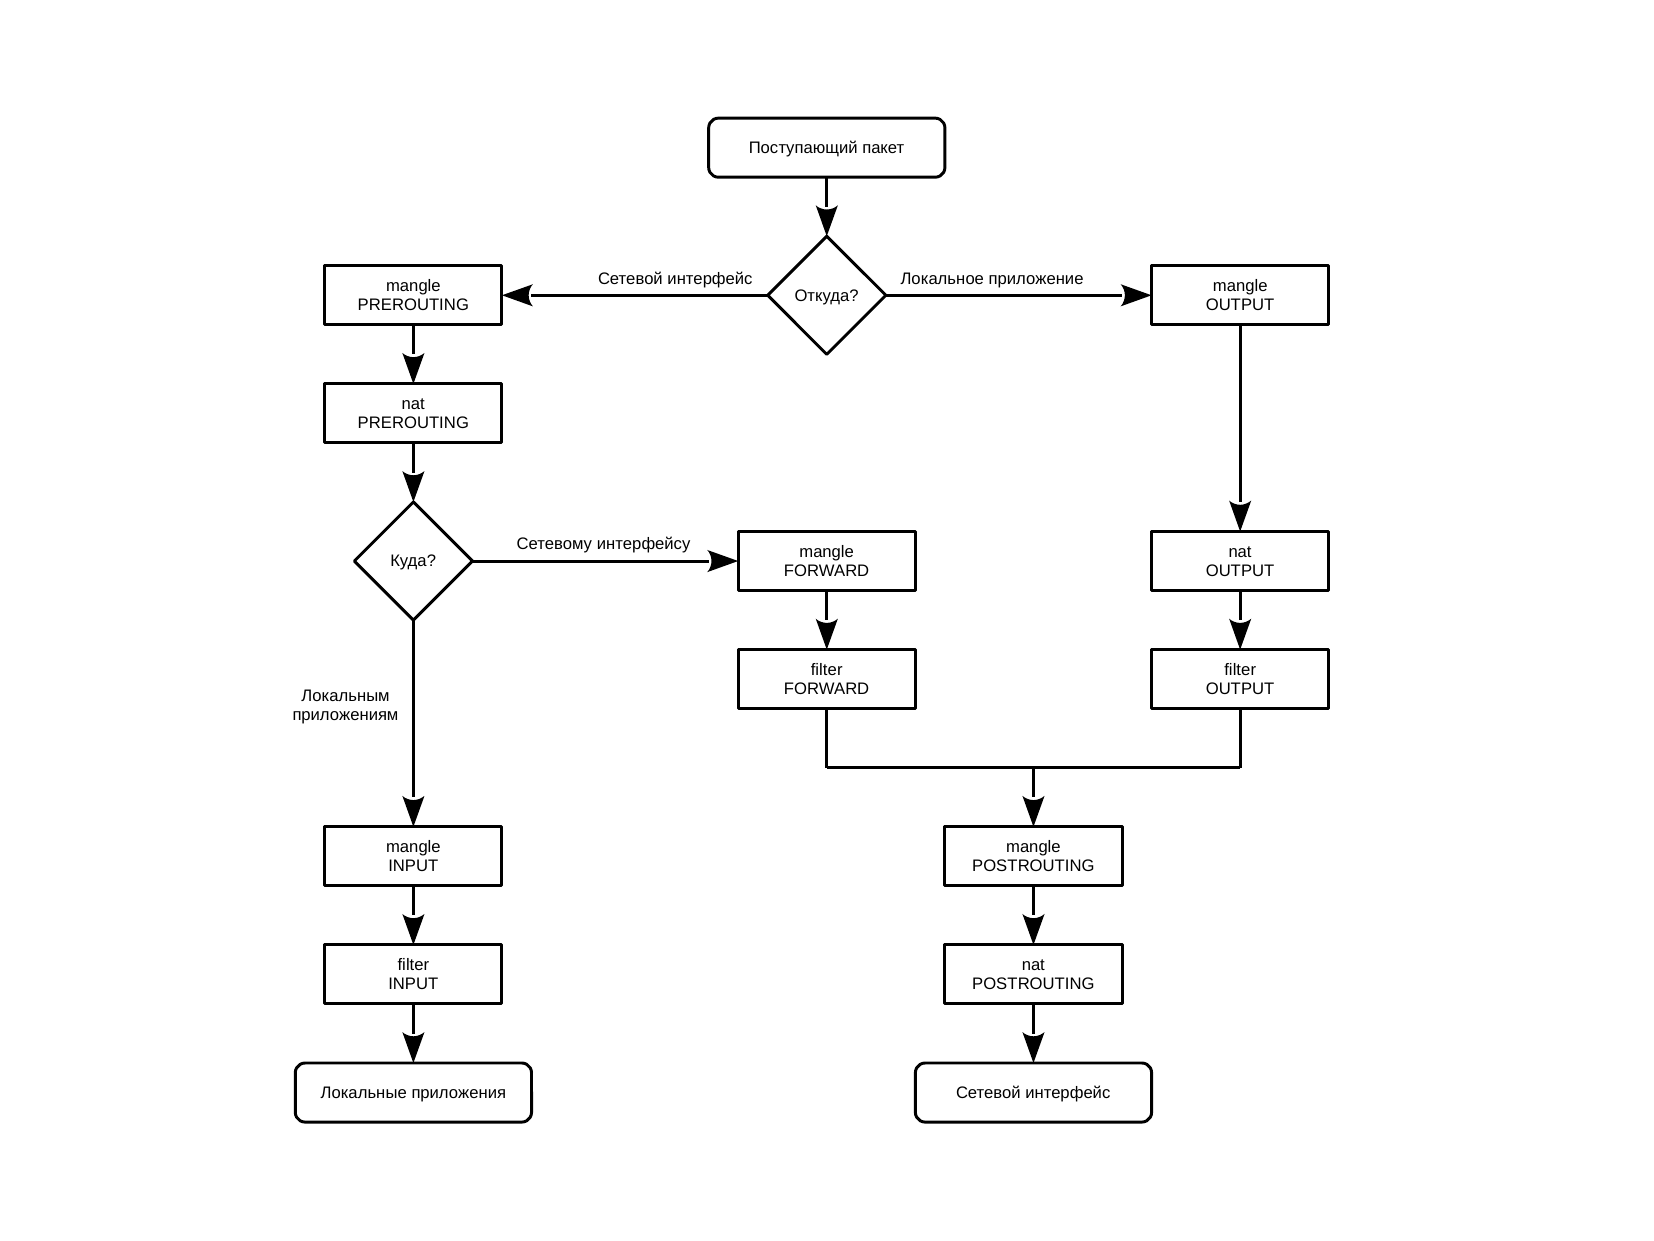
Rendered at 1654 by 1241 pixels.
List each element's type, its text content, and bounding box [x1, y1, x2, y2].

text_box nat PREROUTING [324, 383, 502, 443]
text_box mangle OUTPUT [1151, 265, 1329, 325]
text_box Локальные приложения [295, 1062, 532, 1123]
text_box nat OUTPUT [1151, 531, 1329, 591]
text_box Сетевой интерфейс [915, 1062, 1152, 1123]
text_box mangle PREROUTING [324, 265, 502, 325]
text_box mangle FORWARD [738, 531, 916, 591]
text_box mangle POSTROUTING [944, 826, 1123, 886]
text_box filter FORWARD [738, 649, 916, 709]
text_box Сетевому интерфейсу [501, 527, 706, 560]
text_box Локальное приложение [885, 261, 1099, 296]
text_box Куда? [354, 501, 472, 620]
text_box filter INPUT [324, 944, 502, 1004]
text_box Сетевой интерфейс [583, 261, 768, 296]
text_box filter OUTPUT [1151, 649, 1329, 709]
text_box Откуда? [768, 236, 886, 355]
text_box nat POSTROUTING [944, 944, 1123, 1004]
text_box Поступающий пакет [708, 118, 945, 178]
text_box mangle INPUT [324, 826, 502, 886]
text_box Локальным приложениям [277, 679, 414, 732]
